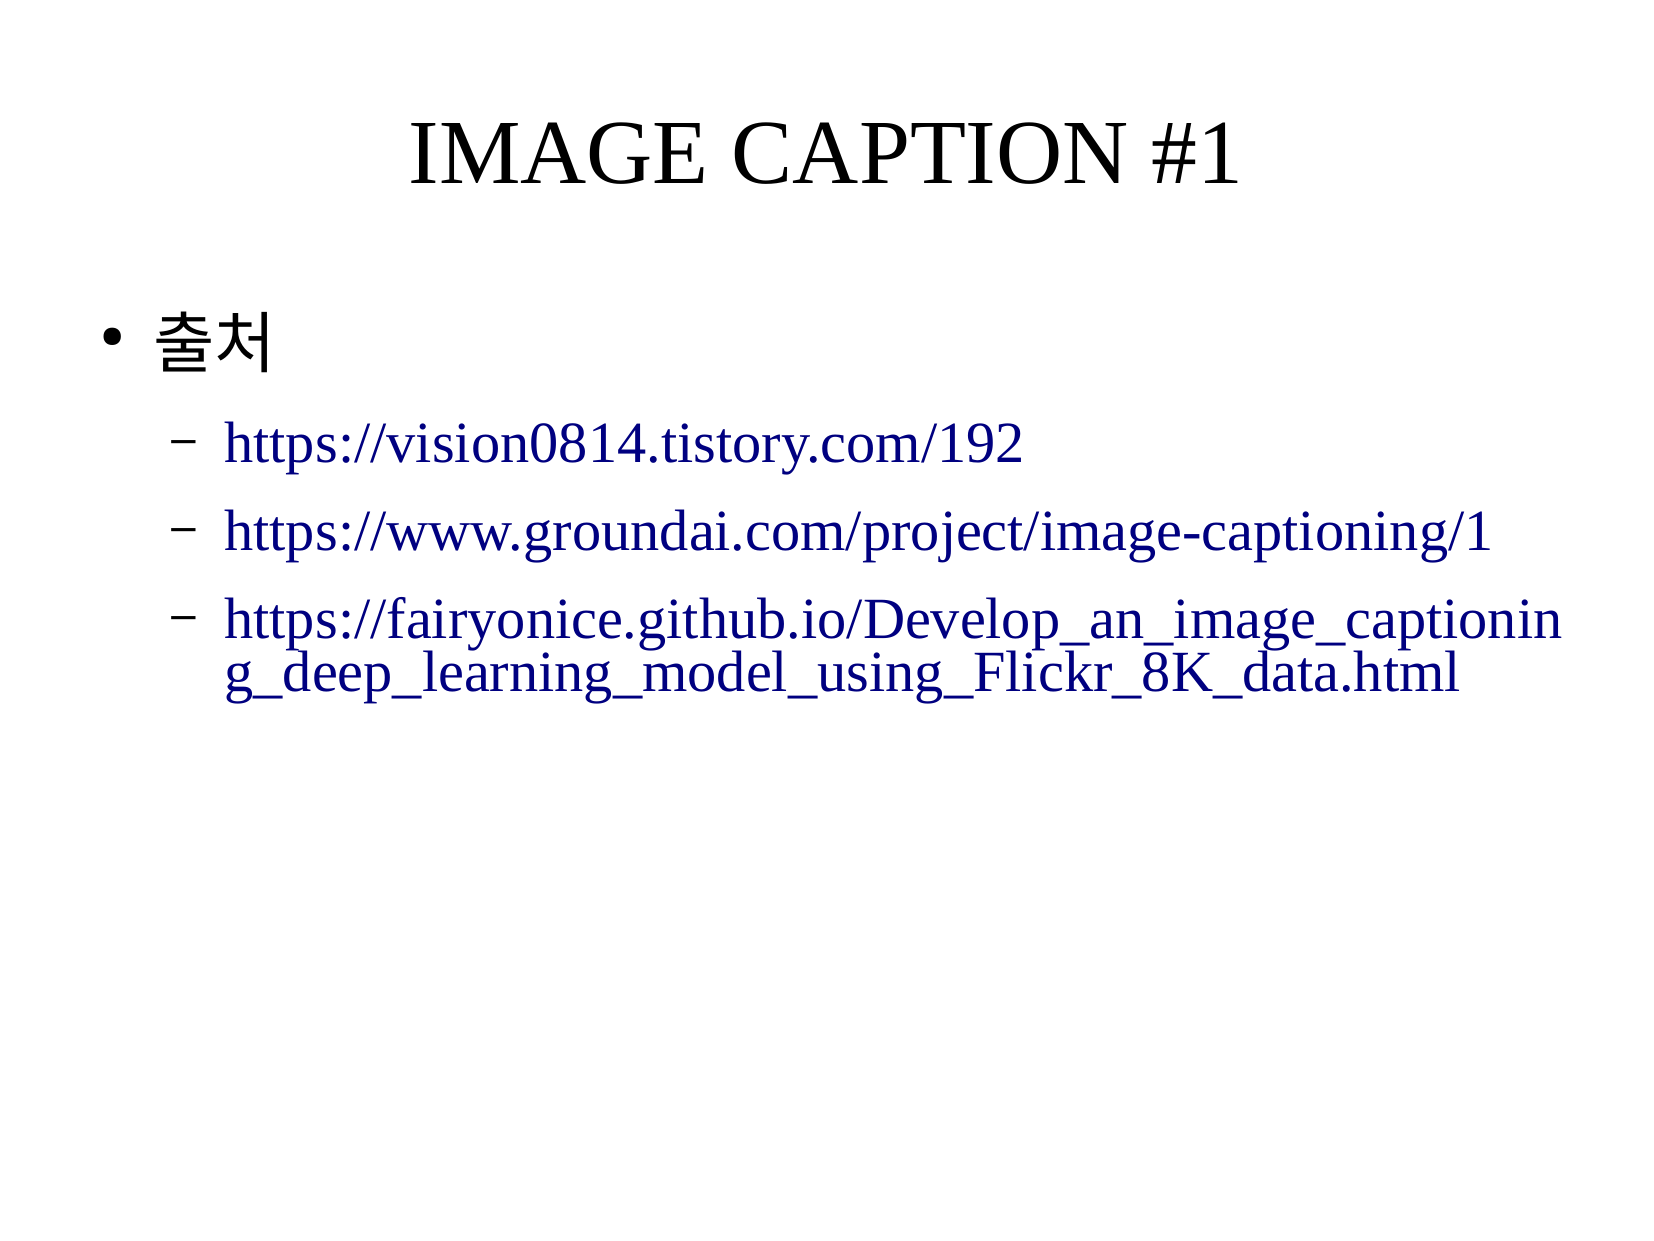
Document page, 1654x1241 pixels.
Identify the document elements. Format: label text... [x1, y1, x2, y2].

list 출처 https://vision0814.tistory.com/192 https://www.groundai.com/project/image-captioning/1 https://fairyonice.github.io/Develop_an_image_captioning_deep_learning_model_using_Flickr_8K_data.html [82, 290, 1571, 1010]
title IMAGE CAPTION #1 [82, 49, 1571, 257]
